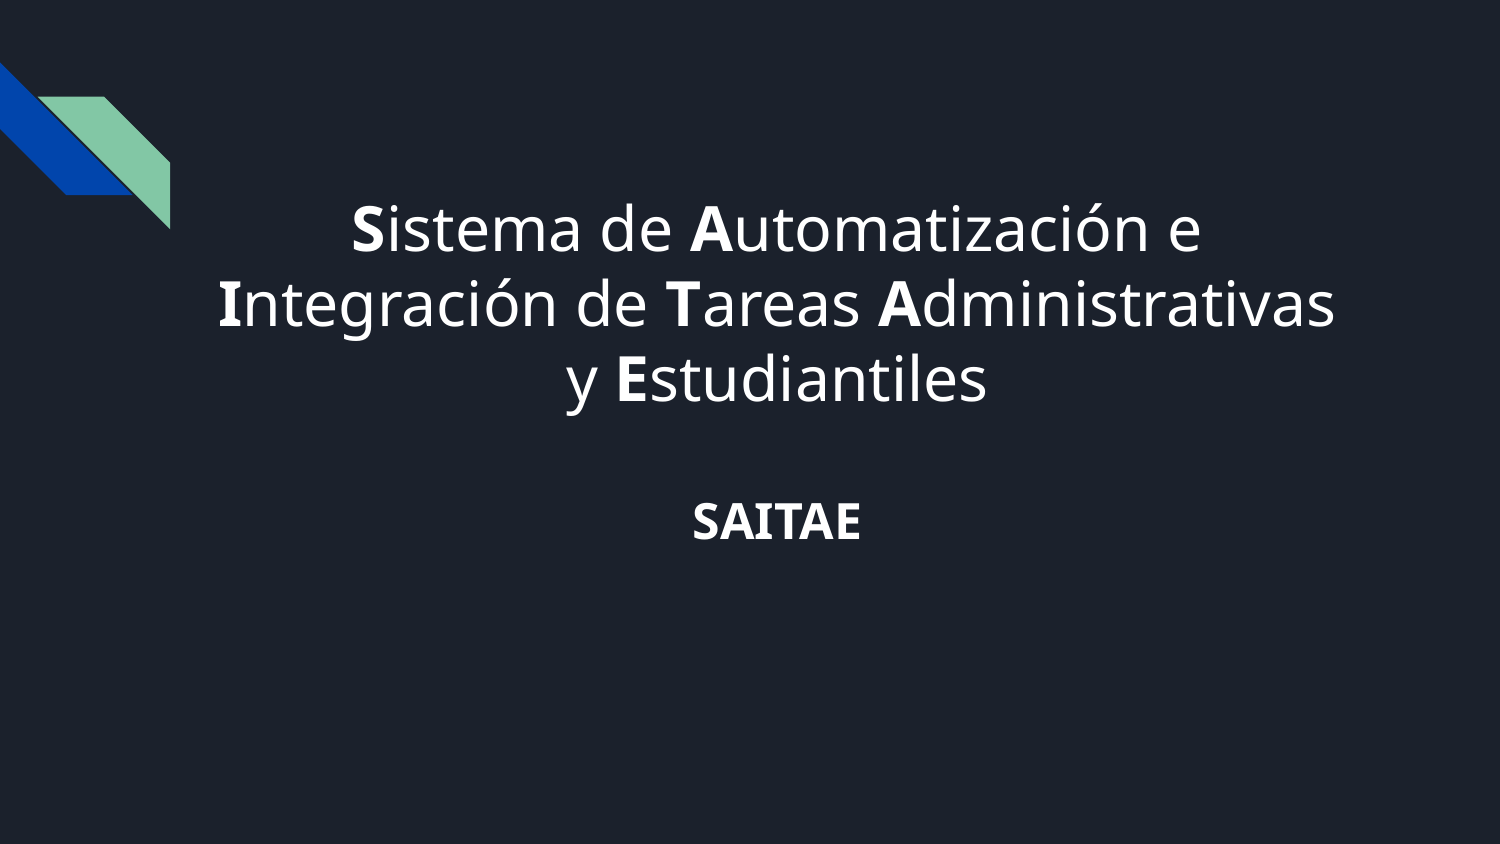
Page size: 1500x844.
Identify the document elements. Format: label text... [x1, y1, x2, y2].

title Sistema de Automatización e Integración de Tareas Administrativas y Estudiantiles SAITAE [200, 174, 1355, 567]
